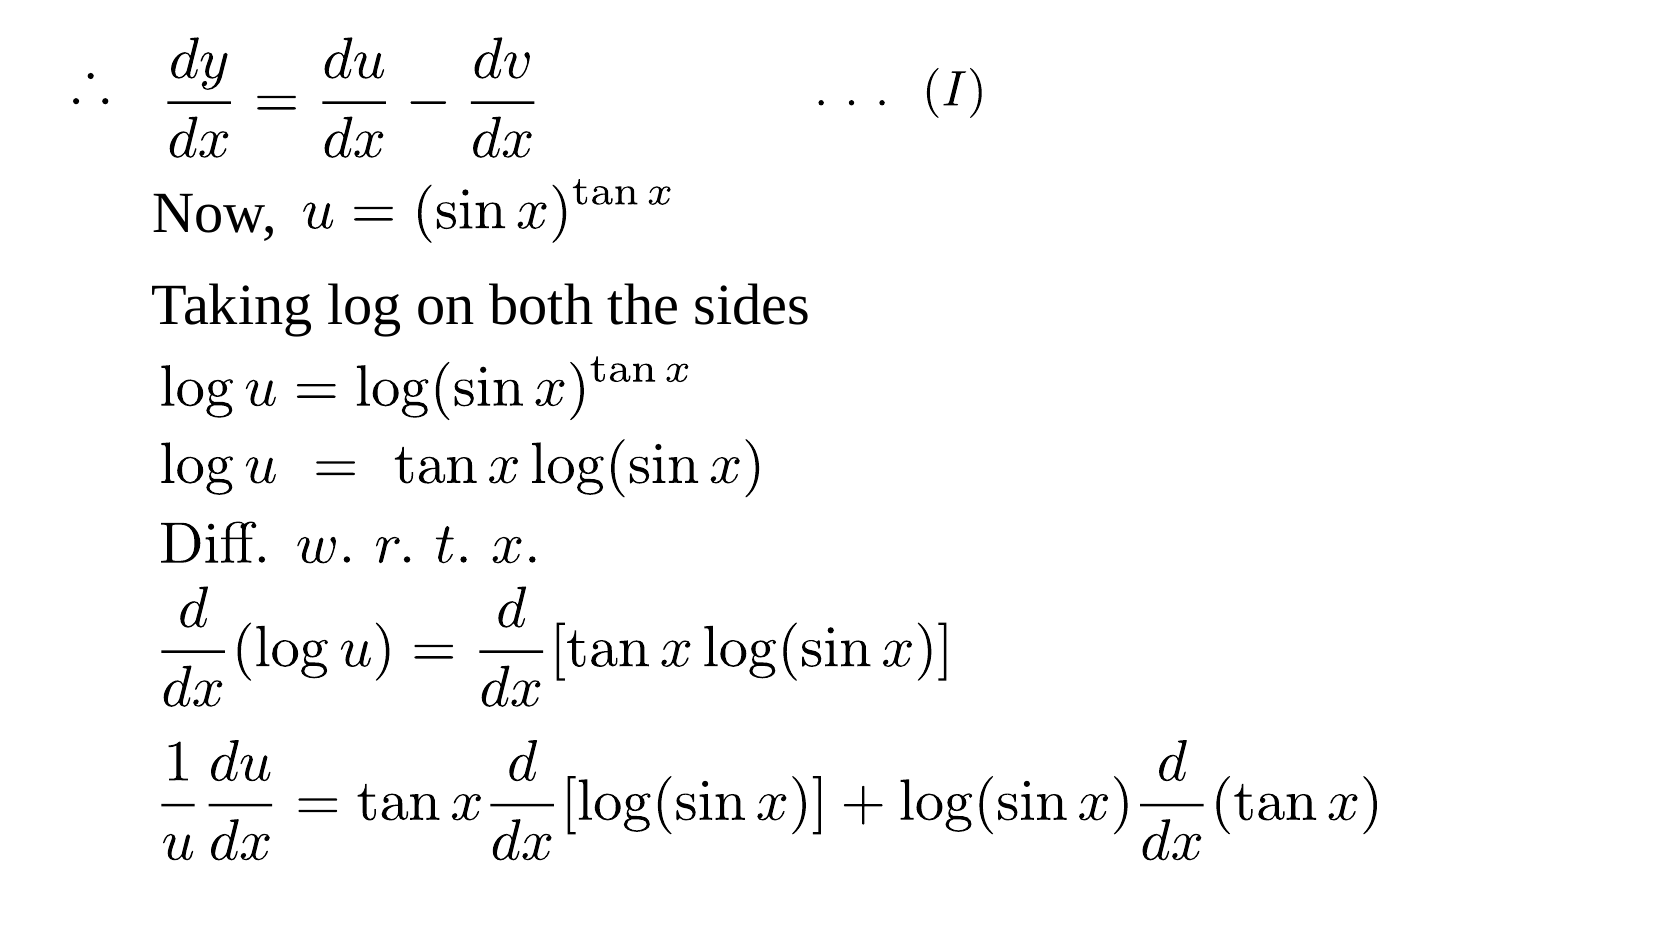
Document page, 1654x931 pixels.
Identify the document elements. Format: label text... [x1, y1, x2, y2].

text_box [161, 740, 1377, 861]
text_box [816, 67, 982, 118]
text_box [161, 521, 536, 564]
text_box [161, 356, 689, 421]
text_box [161, 439, 760, 498]
text_box [167, 37, 535, 158]
text_box [72, 72, 109, 105]
title Now, Taking log on both the sides [35, 37, 1607, 886]
text_box [161, 586, 947, 707]
text_box [303, 179, 671, 243]
